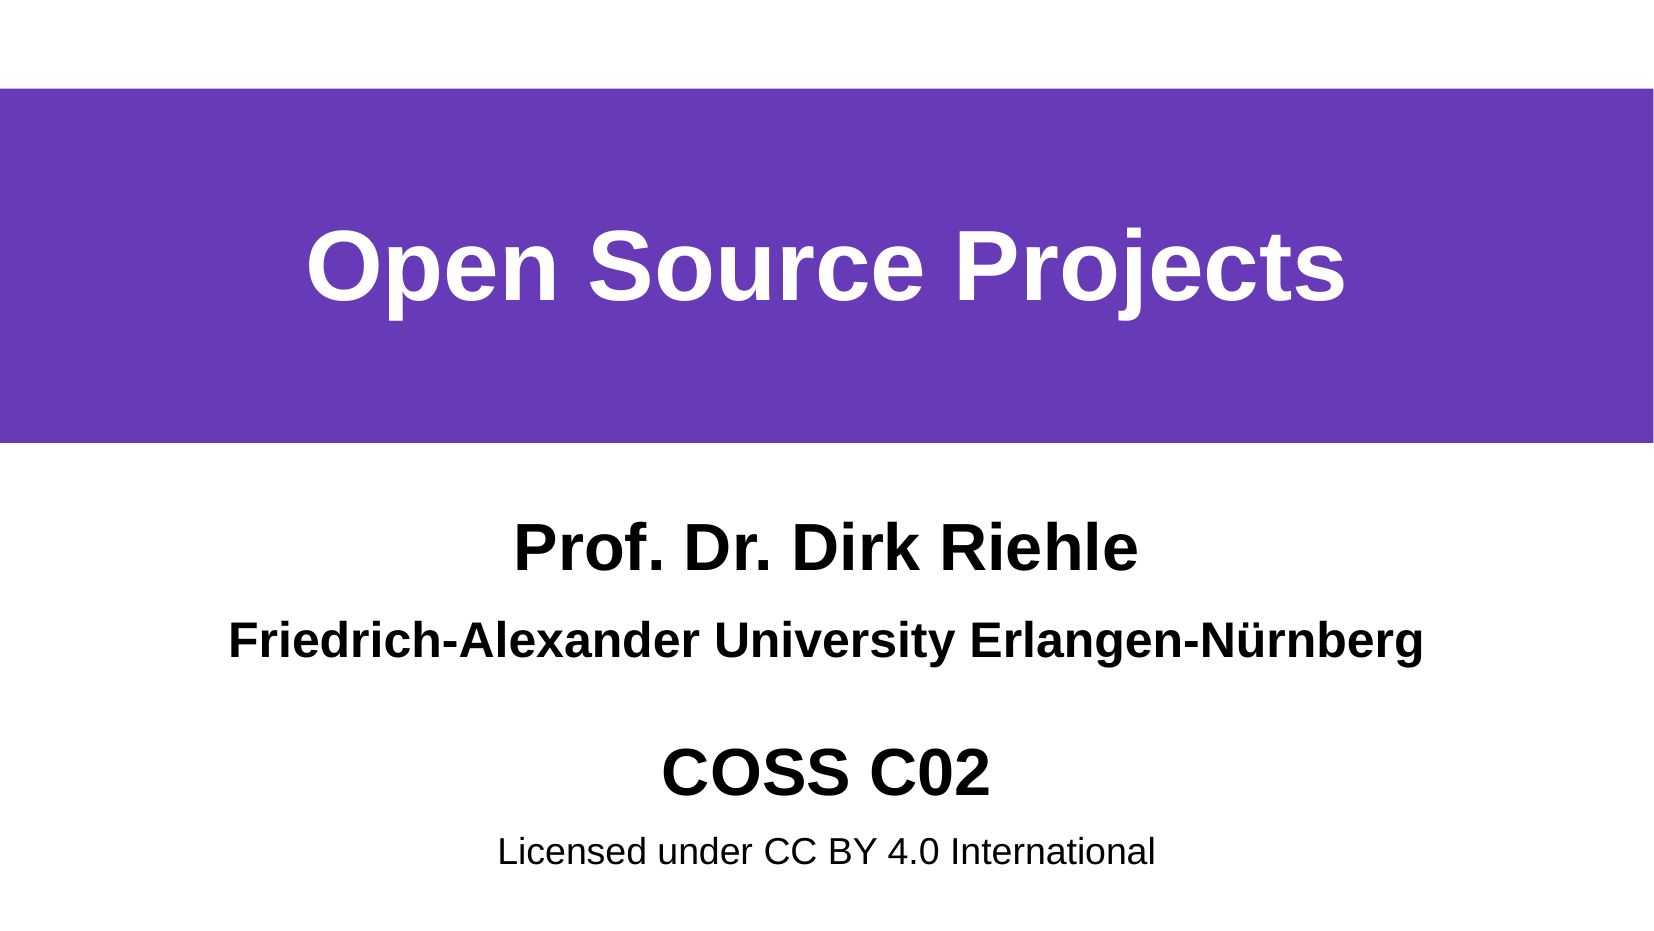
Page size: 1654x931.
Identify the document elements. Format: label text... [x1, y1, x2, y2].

subtitle Prof. Dr. Dirk Riehle Friedrich-Alexander University Erlangen-Nürnberg COSS C02 Licensed under CC BY 4.0 International [29, 472, 1625, 886]
title Open Source Projects [0, 88, 1654, 443]
